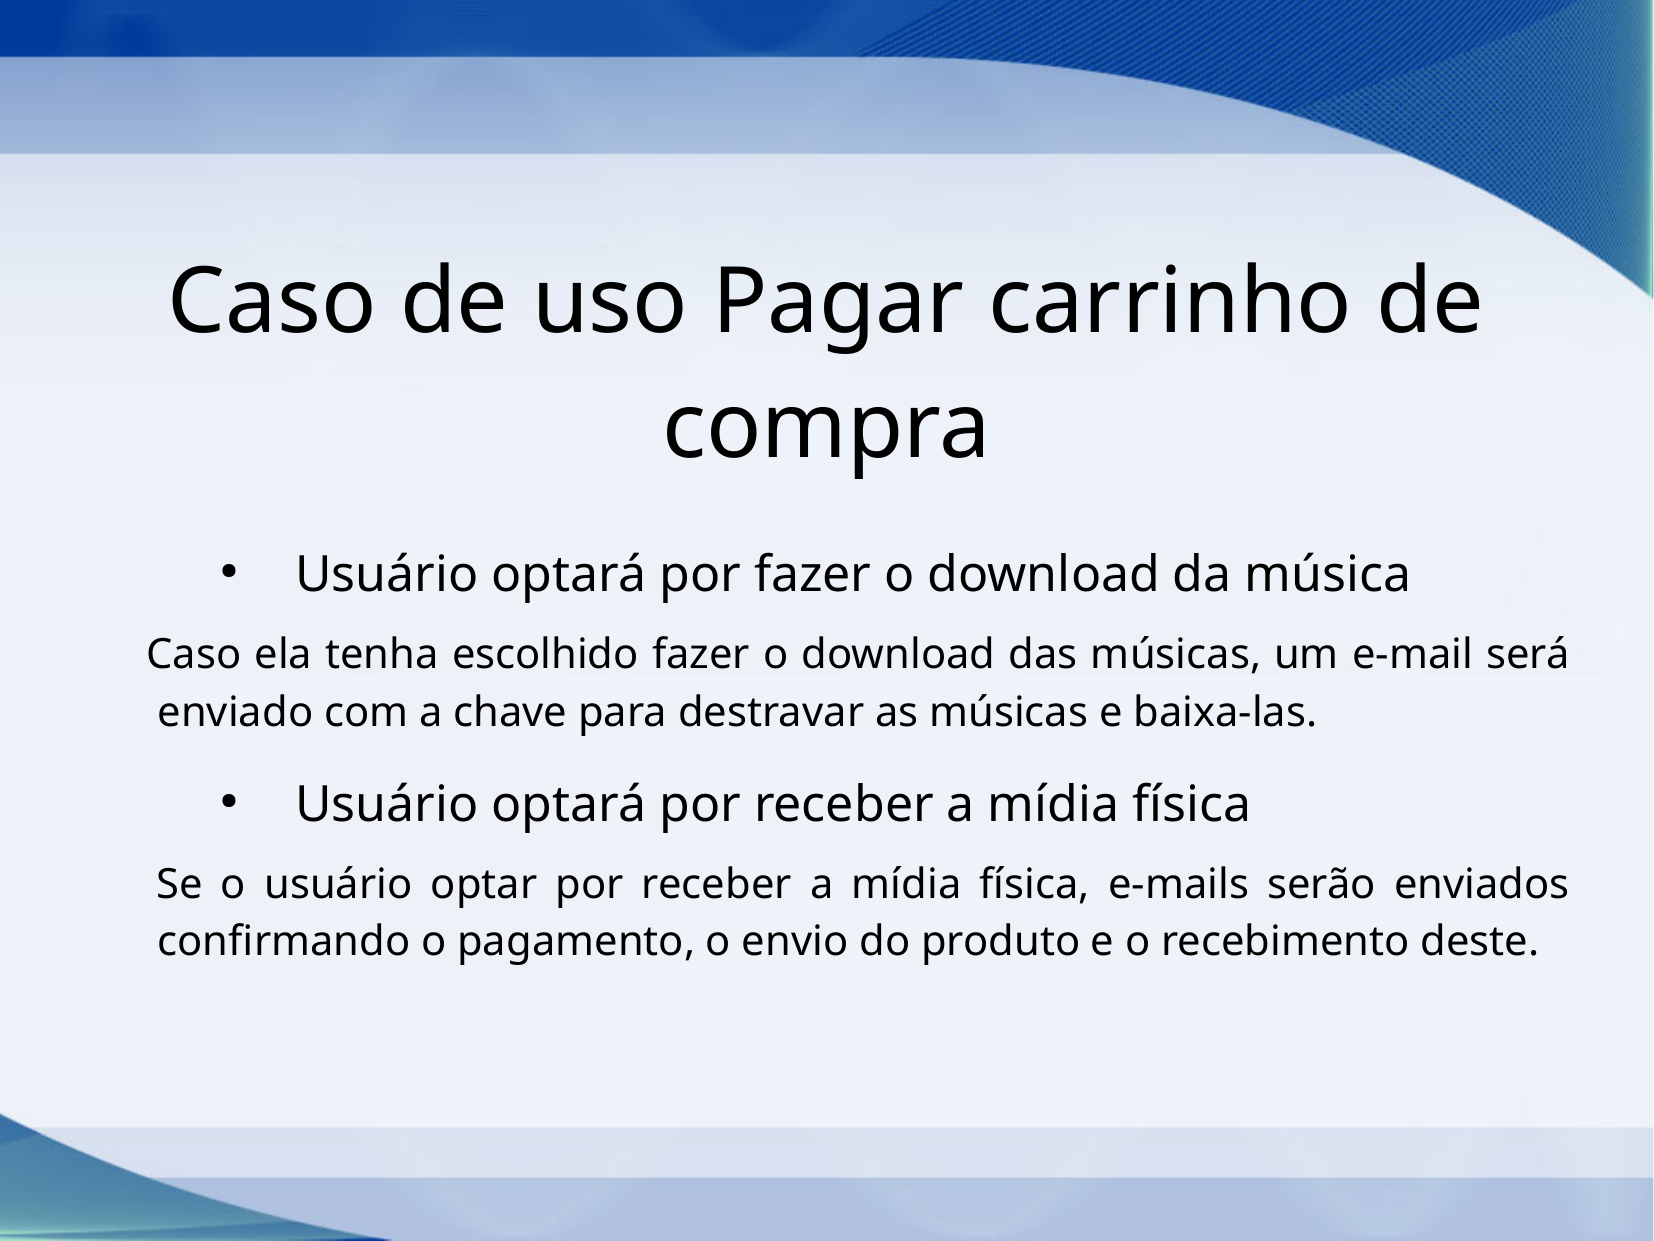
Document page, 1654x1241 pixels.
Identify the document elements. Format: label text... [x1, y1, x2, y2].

picture [0, 0, 1654, 1241]
title Caso de uso Pagar carrinho de compra [82, 255, 1571, 464]
list Usuário optará por fazer o download da música Caso ela tenha escolhido fazer o download das músicas, um e-mail será enviado com a chave para destravar as músicas e baixa-las. Usuário optará por receber a mídia física Se o usuário optar por receber a mídia física, e-mails serão enviados confirmando o pagamento, o envio do produto e o recebimento deste. [82, 538, 1571, 1016]
